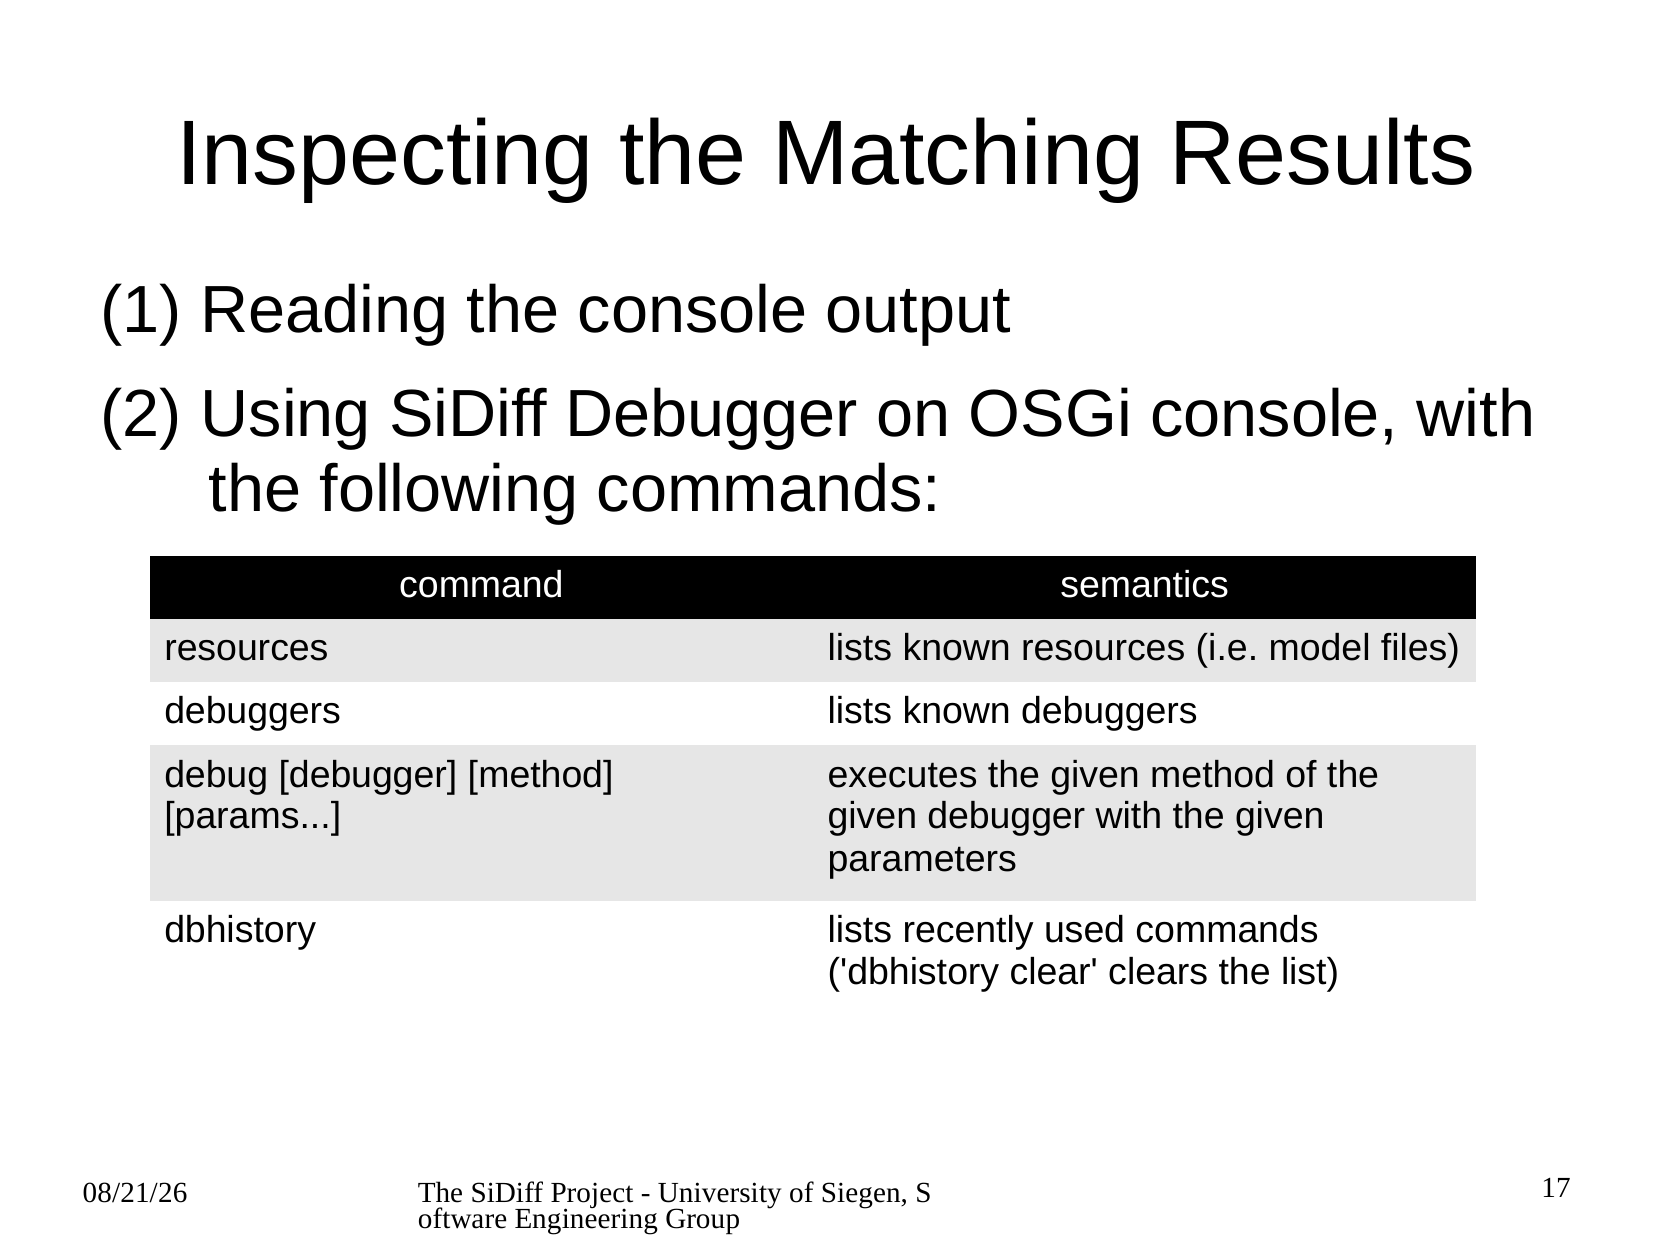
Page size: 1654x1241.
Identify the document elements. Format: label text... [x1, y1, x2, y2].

table_cell lists recently used commands ('dbhistory clear' clears the list) [813, 901, 1476, 1011]
table_header command [150, 556, 813, 619]
title Inspecting the Matching Results [82, 49, 1571, 257]
table_cell executes the given method of the given debugger with the given parameters [813, 745, 1476, 901]
table_cell resources [150, 619, 813, 682]
list Reading the console output Using SiDiff Debugger on OSGi console, with the following commands: [82, 271, 1571, 597]
table_cell dbhistory [150, 901, 813, 1011]
table_cell lists known resources (i.e. model files) [813, 619, 1476, 682]
table_cell lists known debuggers [813, 682, 1476, 745]
table_cell debuggers [150, 682, 813, 745]
table_header semantics [813, 556, 1476, 619]
table_cell debug [debugger] [method] [params...] [150, 745, 813, 901]
